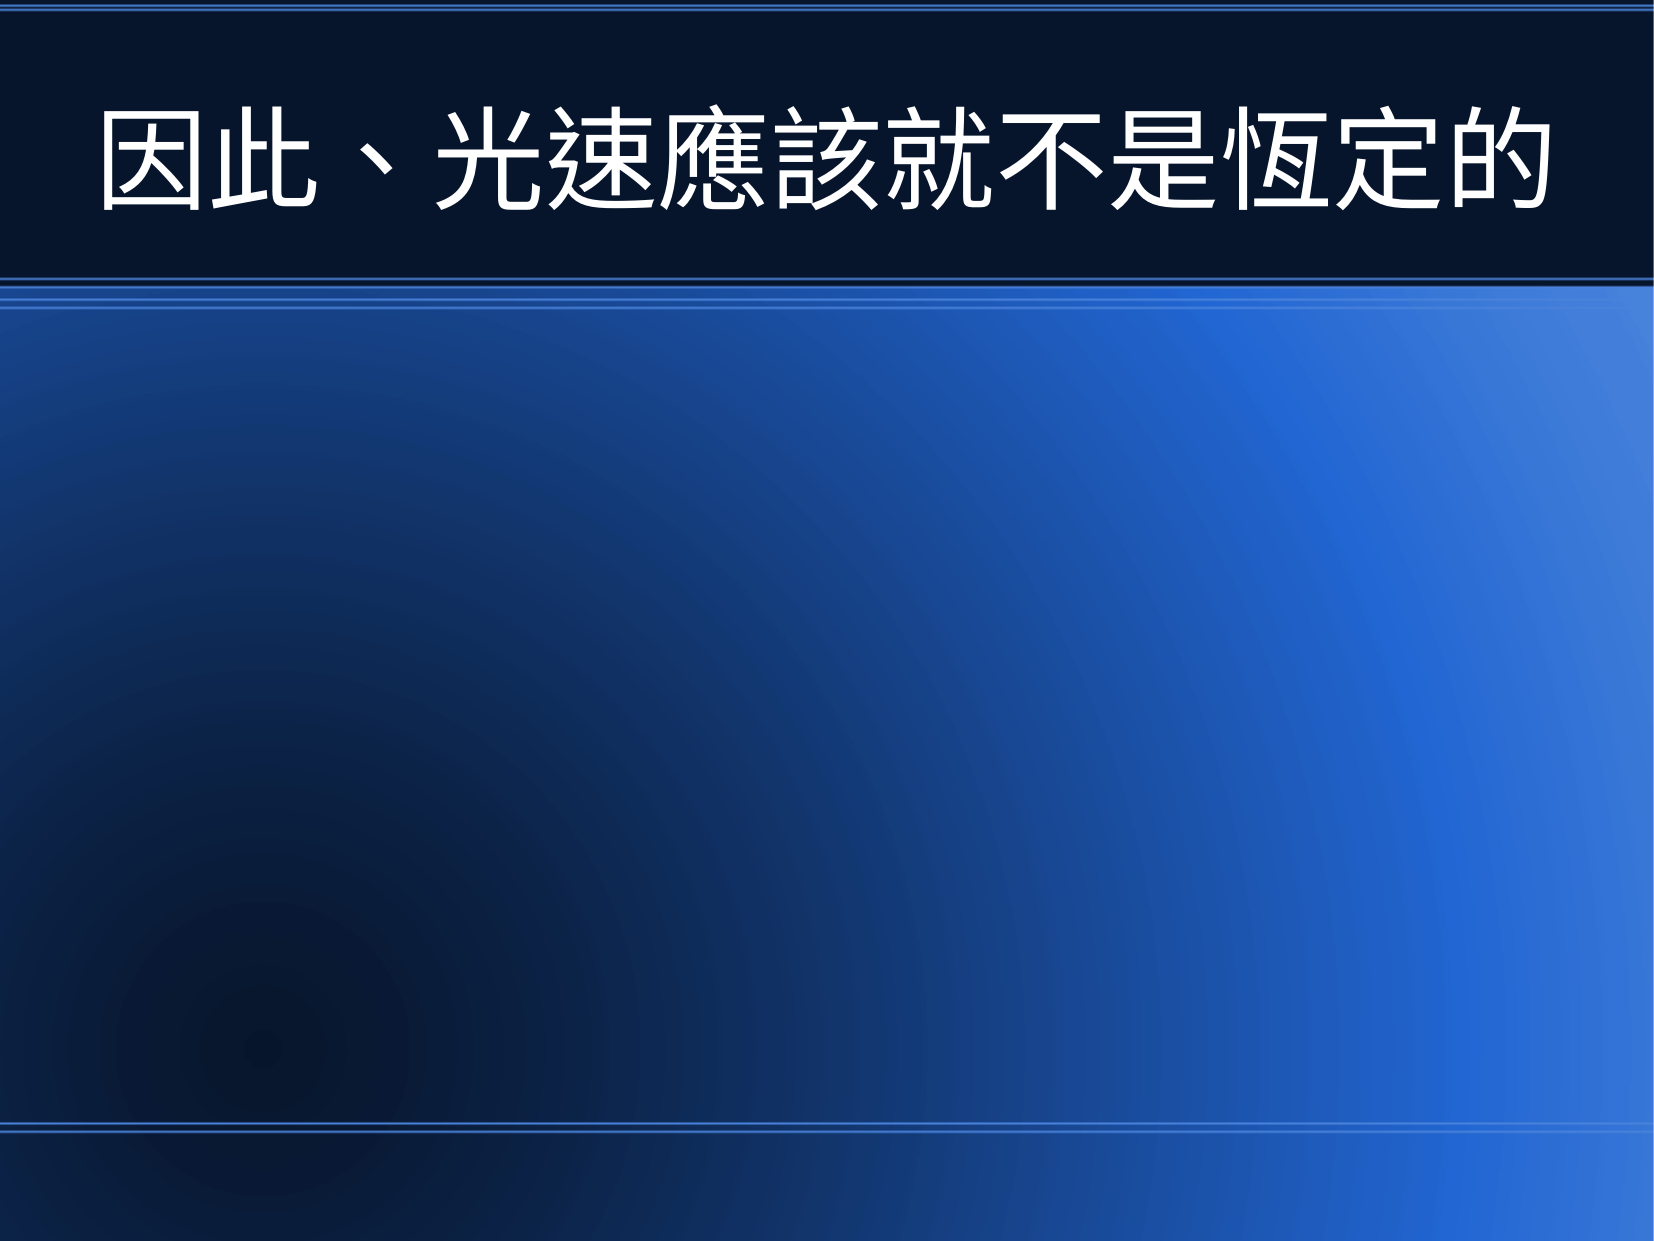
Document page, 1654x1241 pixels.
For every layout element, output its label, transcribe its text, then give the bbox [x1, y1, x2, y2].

picture [0, 0, 1654, 1241]
title 因此、光速應該就不是恆定的 [82, 49, 1571, 257]
